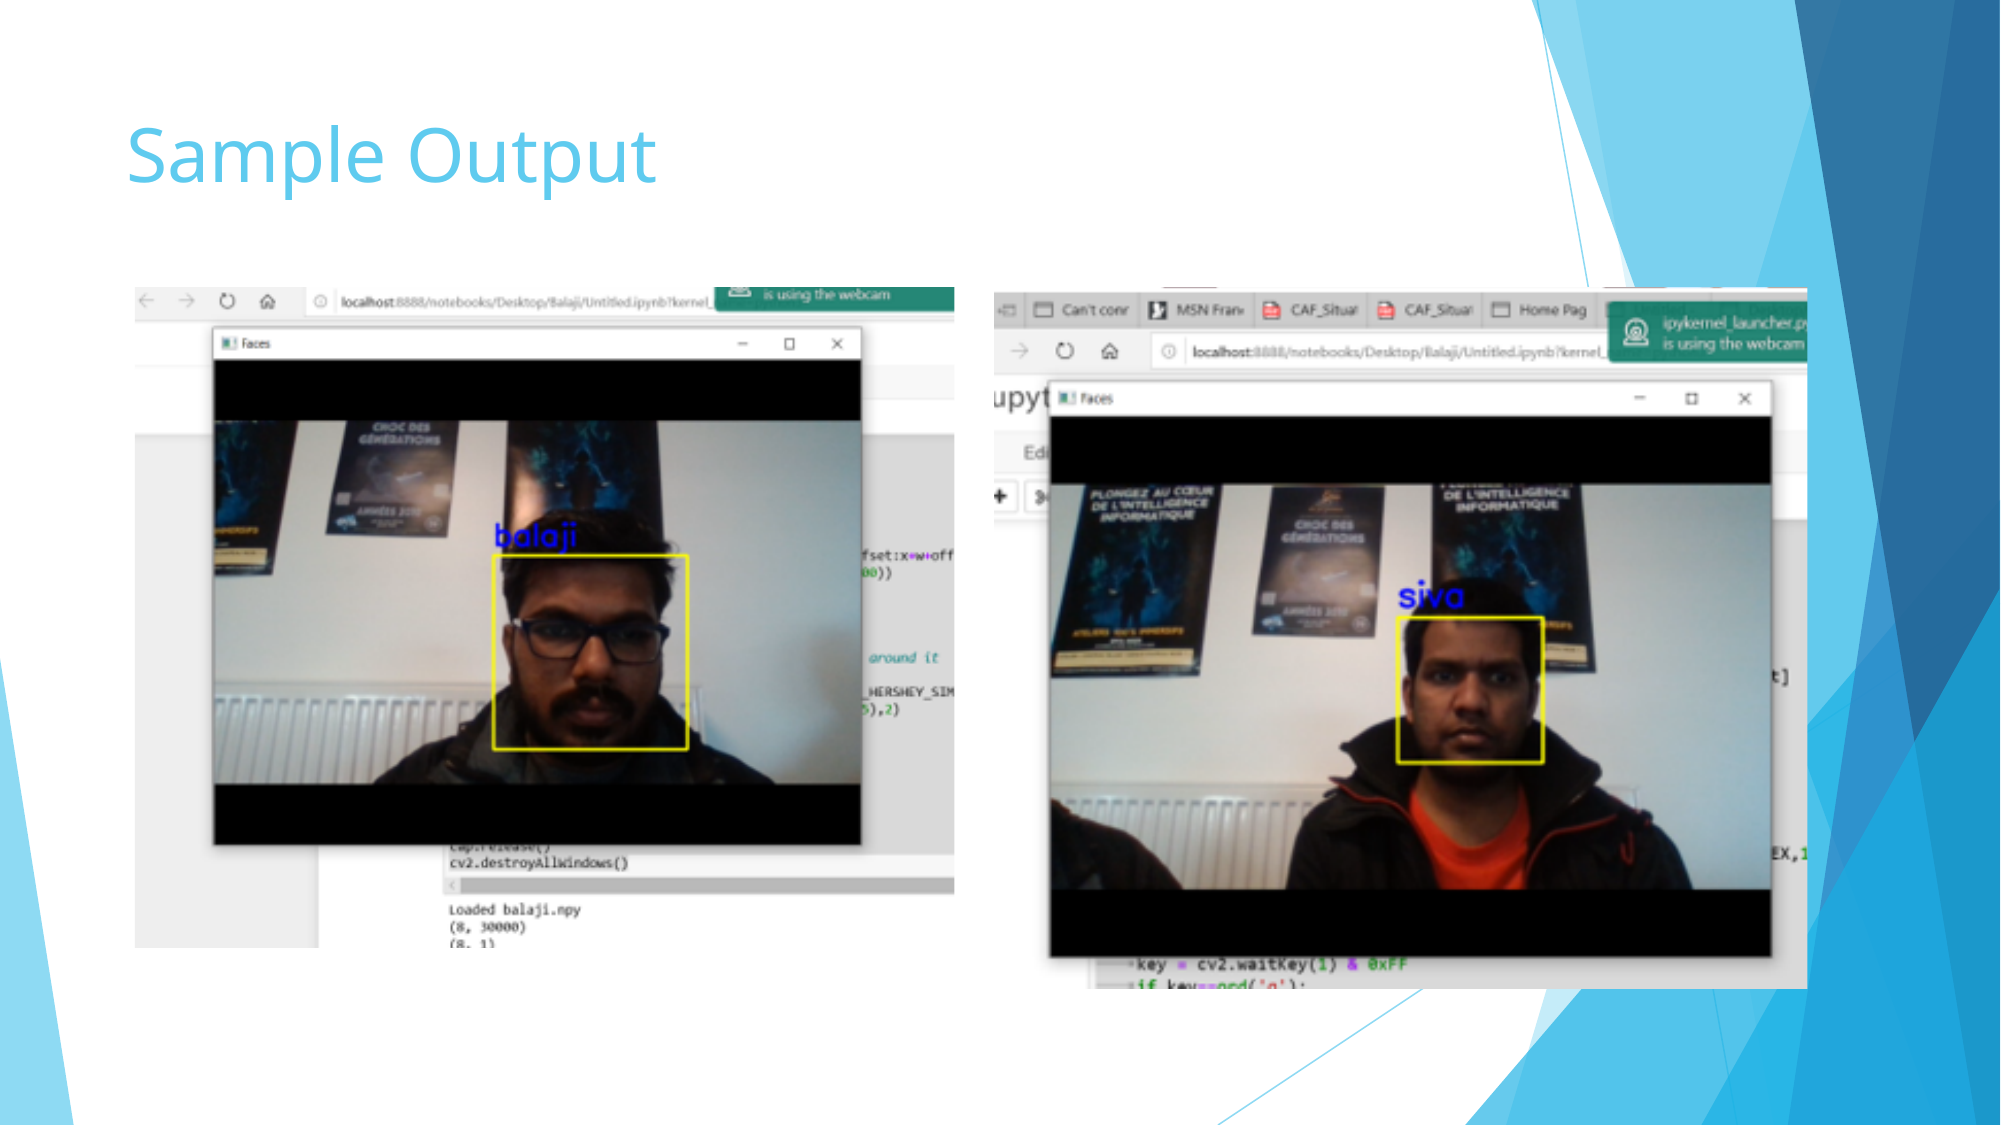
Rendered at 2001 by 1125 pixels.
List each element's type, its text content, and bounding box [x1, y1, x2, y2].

picture [994, 287, 1808, 989]
title Sample Output [111, 99, 1522, 317]
picture [135, 287, 955, 948]
